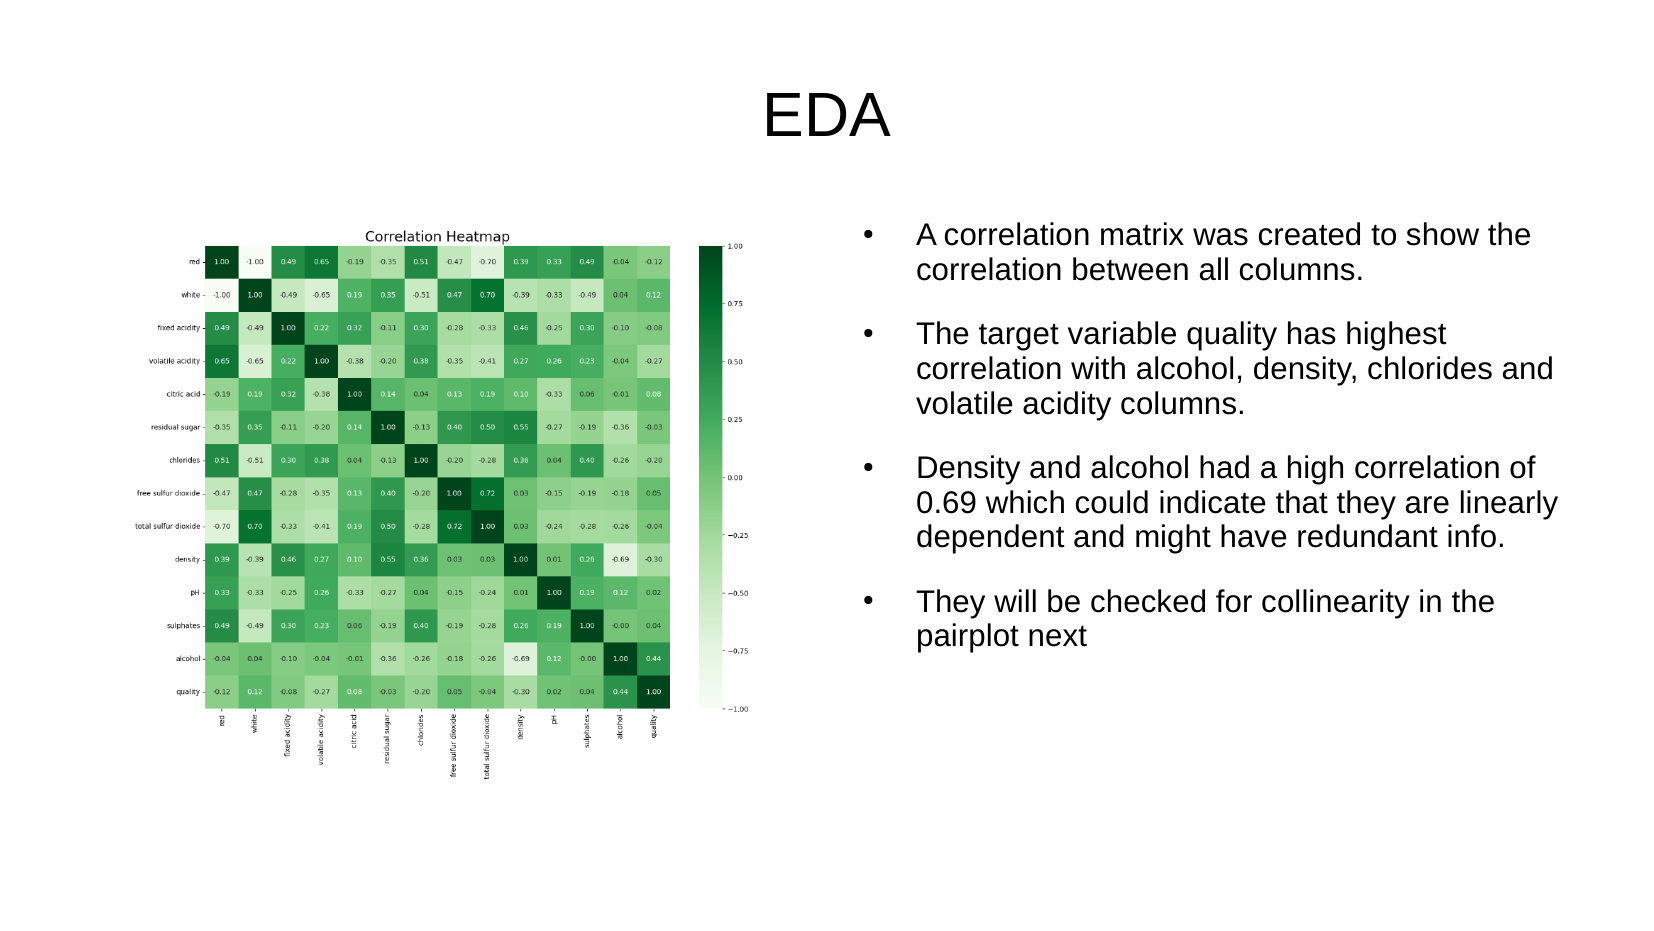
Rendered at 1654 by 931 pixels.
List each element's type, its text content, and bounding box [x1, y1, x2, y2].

picture [126, 224, 751, 781]
list A correlation matrix was created to show the correlation between all columns. The target variable quality has highest correlation with alcohol, density, chlorides and volatile acidity columns. Density and alcohol had a high correlation of 0.69 which could indicate that they are linearly dependent and might have redundant info. They will be checked for collinearity in the pairplot next [845, 217, 1572, 758]
title EDA [82, 37, 1571, 193]
